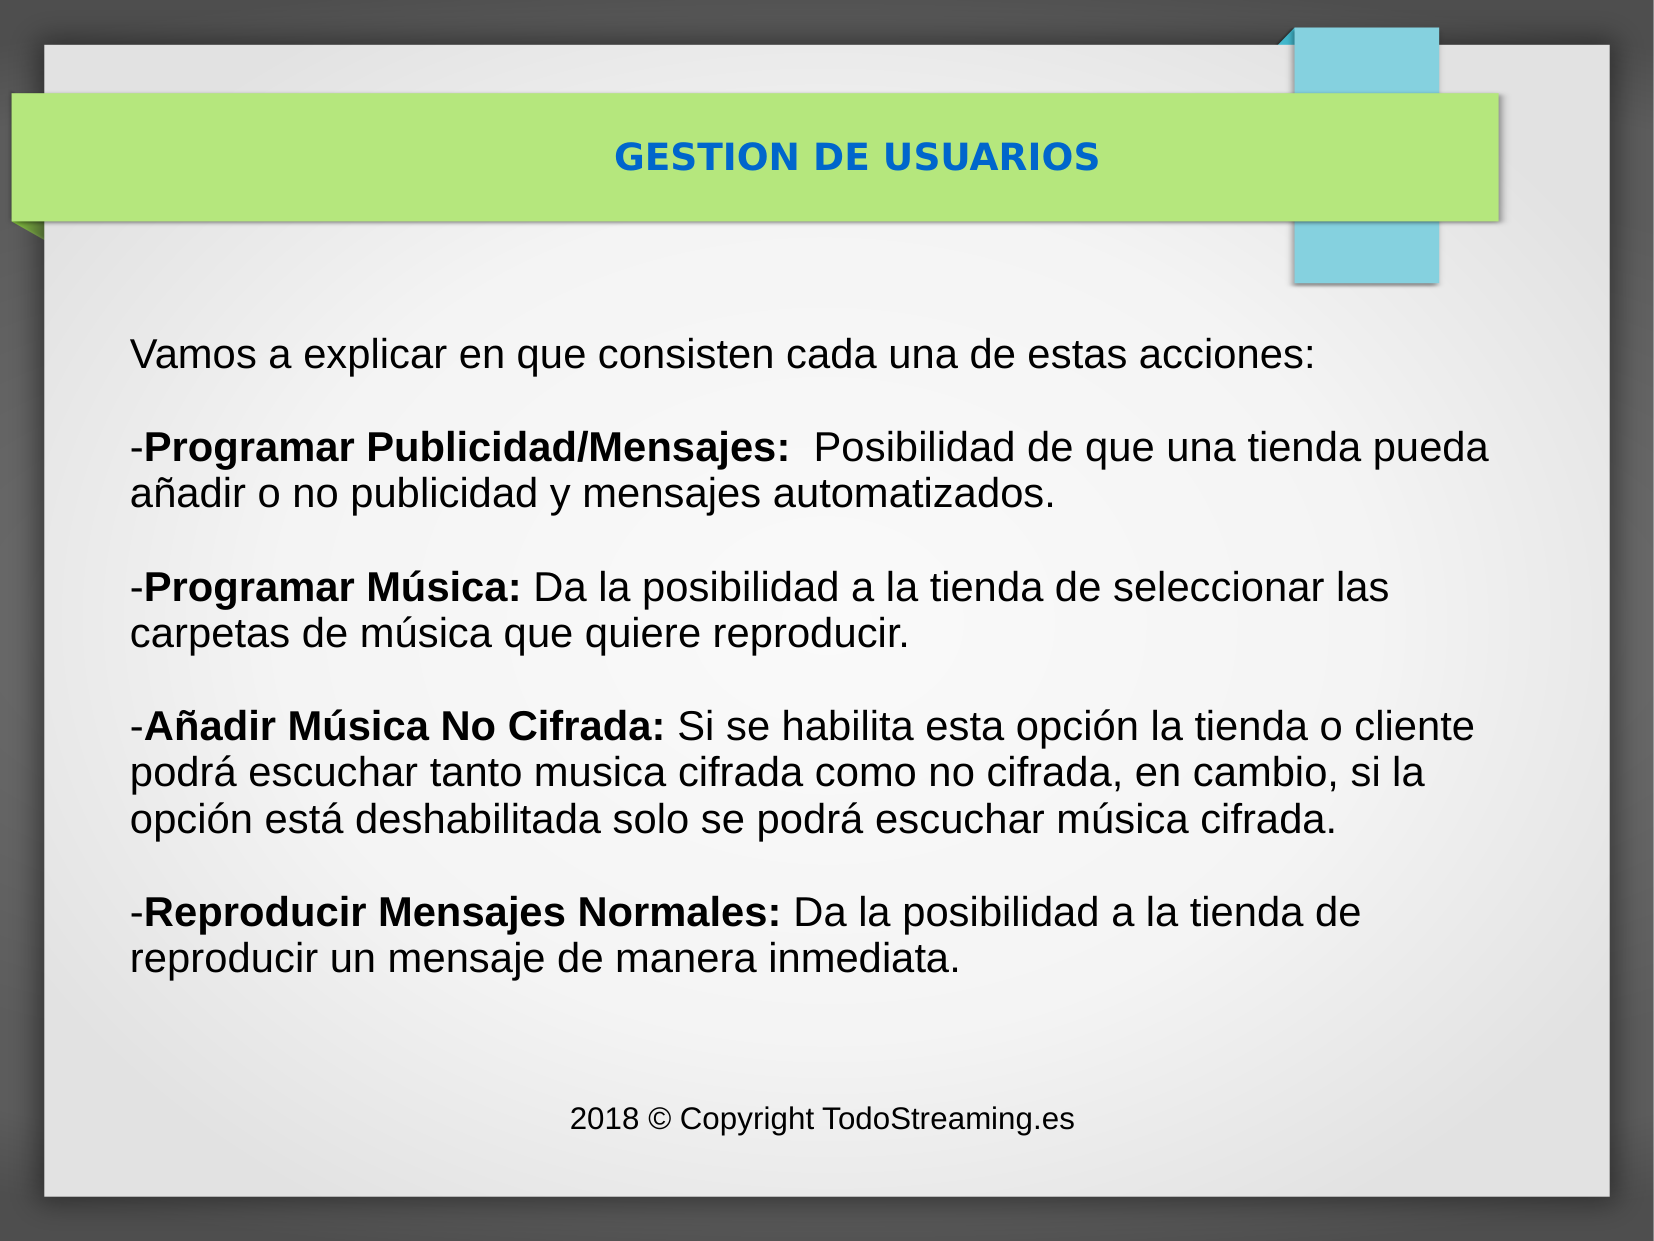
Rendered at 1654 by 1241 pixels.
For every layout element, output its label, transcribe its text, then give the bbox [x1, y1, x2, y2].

picture [0, 0, 1654, 1241]
text_box 2018 © Copyright TodoStreaming.es [555, 1094, 1099, 1146]
text_box -Programar Publicidad/Mensajes: Posibilidad de que una tienda pueda añadir o no publicidad y mensajes automatizados. -Programar Música: Da la posibilidad a la tienda de seleccionar las carpetas de música que quiere reproducir. -Añadir Música No Cifrada: Si se habilita esta opción la tienda o cliente podrá escuchar tanto musica cifrada como no cifrada, en cambio, si la opción está deshabilitada solo se podrá escuchar música cifrada. -Reproducir Mensajes Normales: Da la posibilidad a la tienda de reproducir un mensaje de manera inmediata. [129, 423, 1548, 1028]
subtitle Vamos a explicar en que consisten cada una de estas acciones: [129, 330, 1548, 423]
title GESTION DE USUARIOS [614, 113, 1111, 201]
